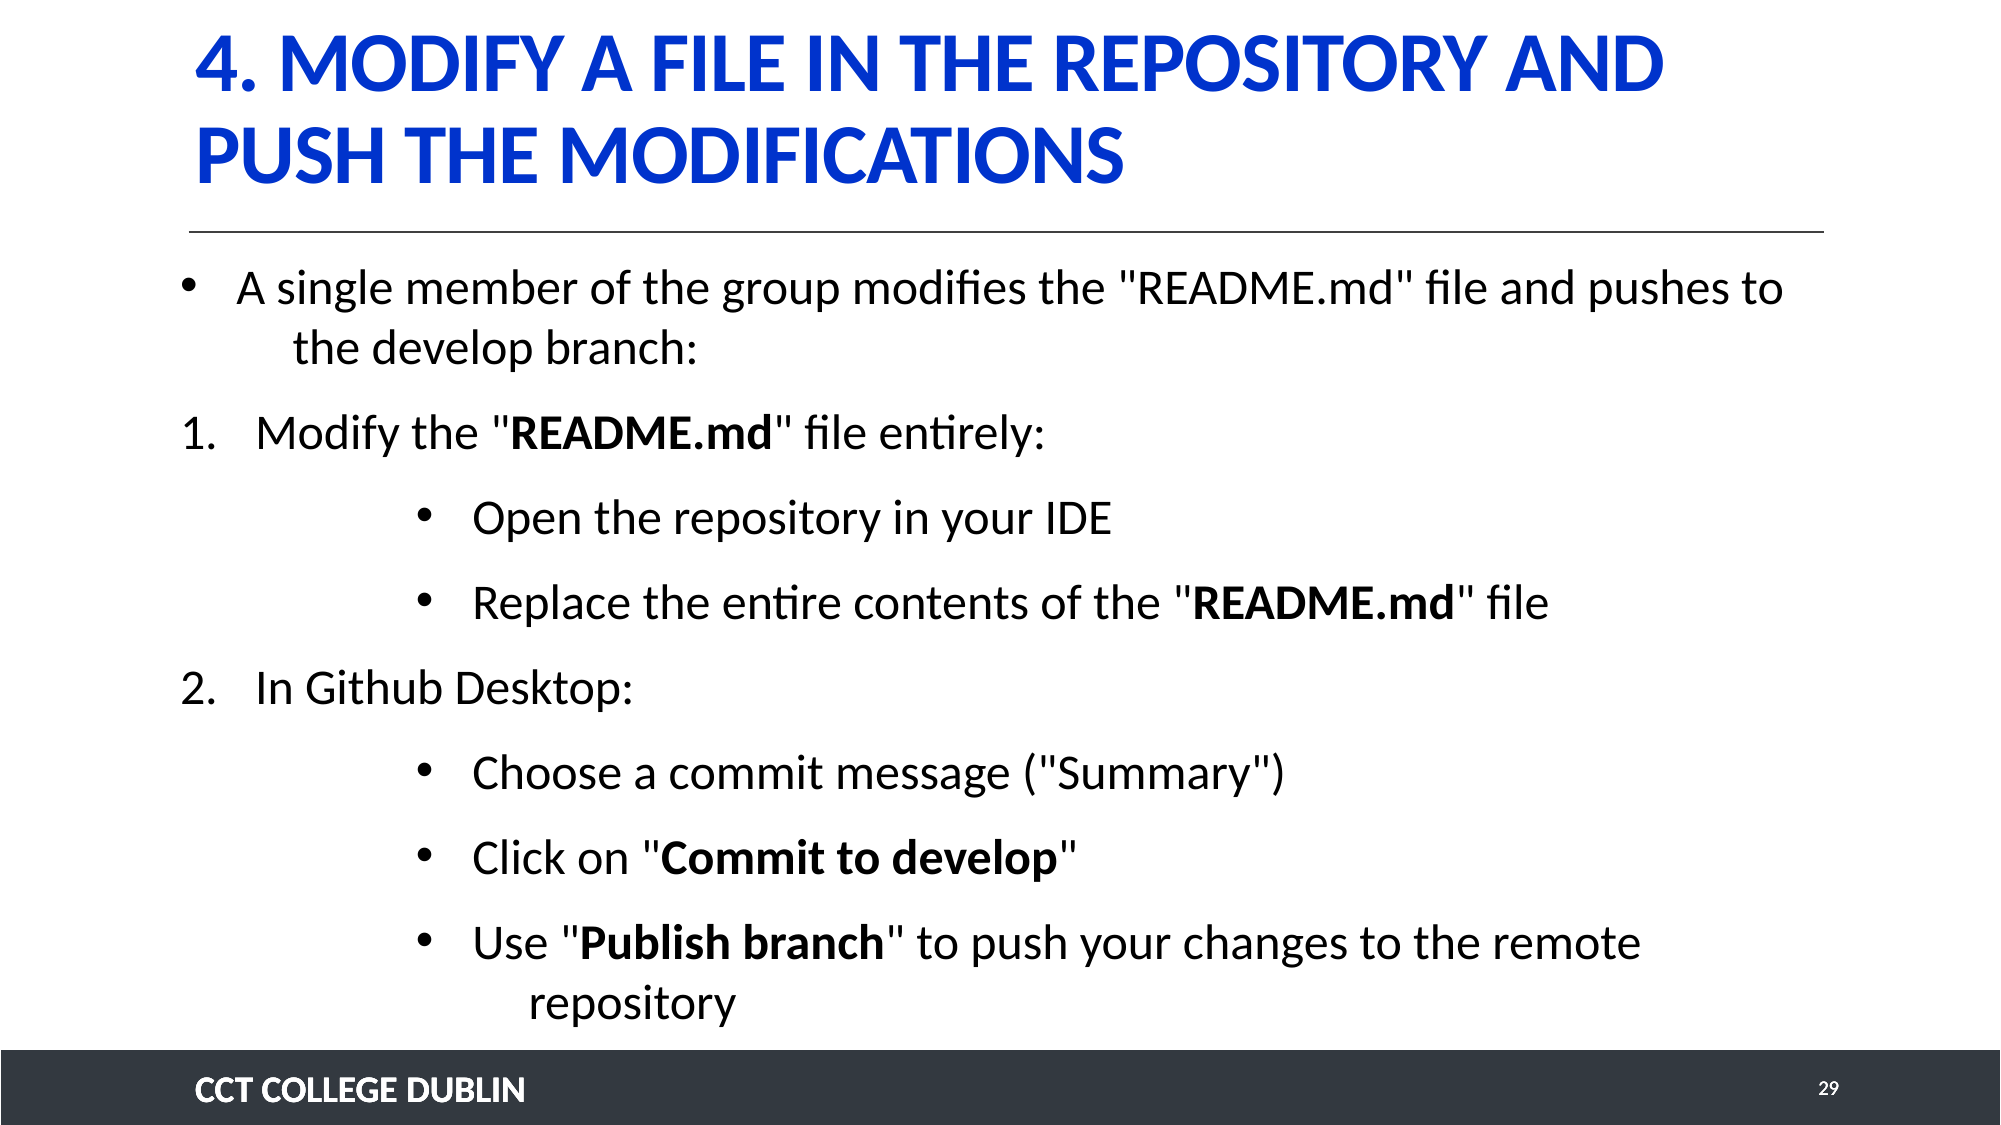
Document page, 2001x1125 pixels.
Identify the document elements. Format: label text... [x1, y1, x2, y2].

list A single member of the group modifies the "README.md" file and pushes to the develop branch: Modify the "README.md" file entirely: Open the repository in your IDE Replace the entire contents of the "README.md" file In Github Desktop: Choose a commit message ("Summary") Click on "Commit to develop" Use "Publish branch" to push your changes to the remote repository [180, 246, 1831, 1043]
text_box CCT COLLEGE DUBLIN [180, 1057, 1299, 1118]
text_box [1803, 1057, 1932, 1118]
title 4. MODIFY A FILE IN THE REPOSITORY AND PUSH THE MODIFICATIONS [180, 7, 1831, 211]
